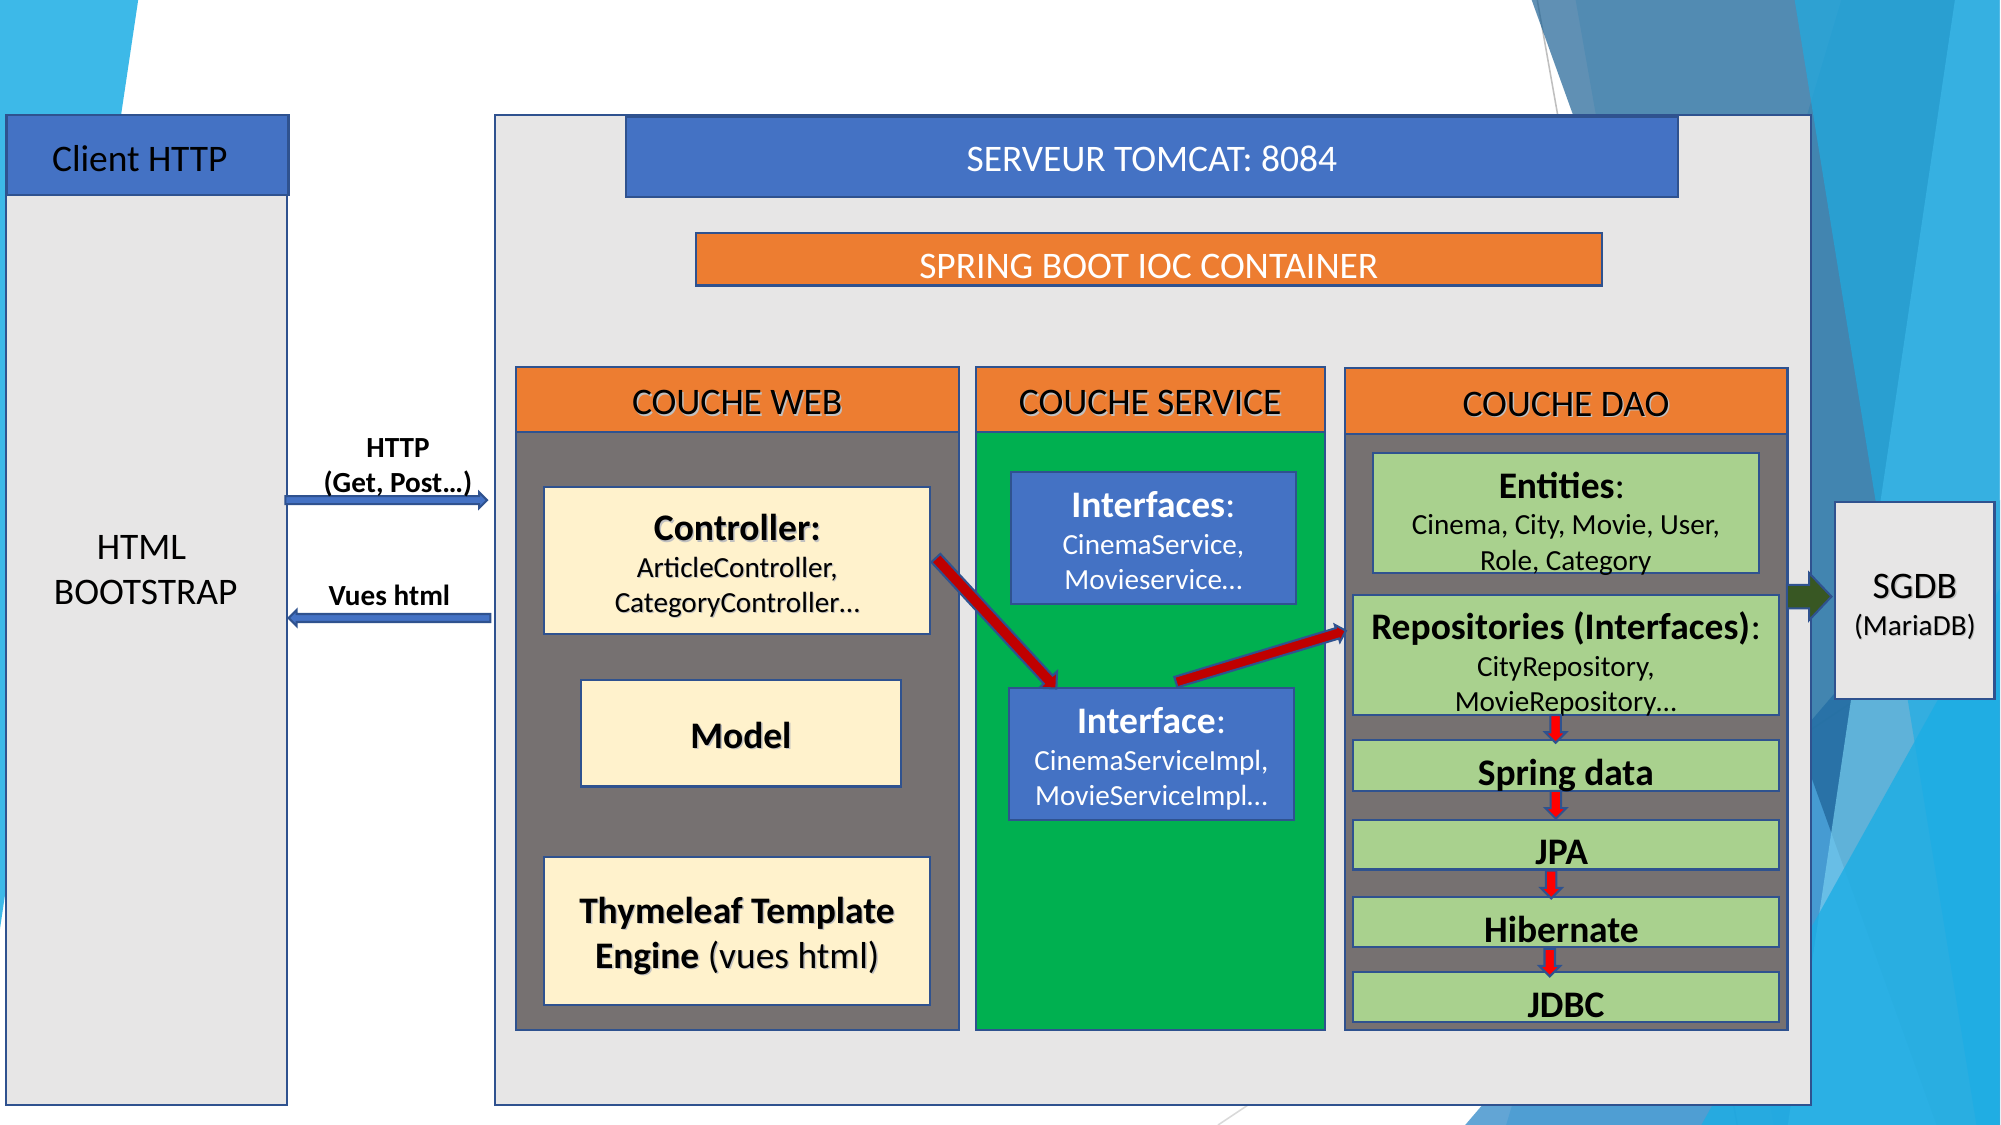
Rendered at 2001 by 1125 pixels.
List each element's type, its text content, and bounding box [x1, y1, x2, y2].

text_box COUCHE DAO [1345, 368, 1787, 434]
text_box HTTP (Get, Post…) [307, 420, 489, 507]
text_box COUCHE SERVICE [976, 367, 1325, 432]
text_box COUCHE WEB [516, 367, 959, 432]
text_box Client HTTP [21, 126, 258, 188]
text_box Model [581, 680, 901, 786]
text_box Repositories (Interfaces): CityRepository, MovieRepository… [1353, 595, 1779, 715]
text_box HTML BOOTSTRAP [27, 514, 264, 621]
text_box [6, 115, 307, 1105]
text_box Entities: Cinema, City, Movie, User, Role, Category [1373, 453, 1759, 573]
text_box SERVEUR TOMCAT: 8084 [626, 117, 1678, 197]
text_box JDBC [1353, 972, 1779, 1022]
text_box Interface: CinemaServiceImpl, MovieServiceImpl… [1009, 688, 1294, 820]
text_box Interfaces: CinemaService, Movieservice… [1011, 472, 1296, 604]
text_box JPA [1353, 820, 1779, 870]
text_box Thymeleaf Template Engine (vues html) [544, 857, 930, 1005]
text_box Vues html [313, 568, 466, 619]
text_box [495, 115, 1832, 1105]
text_box SPRING BOOT IOC CONTAINER [696, 233, 1602, 286]
text_box Spring data [1353, 740, 1779, 791]
text_box SGDB (MariaDB) [1835, 502, 1994, 699]
text_box Hibernate [1353, 897, 1779, 947]
text_box Controller: ArticleController, CategoryController… [544, 487, 930, 634]
text_box [288, 609, 491, 627]
